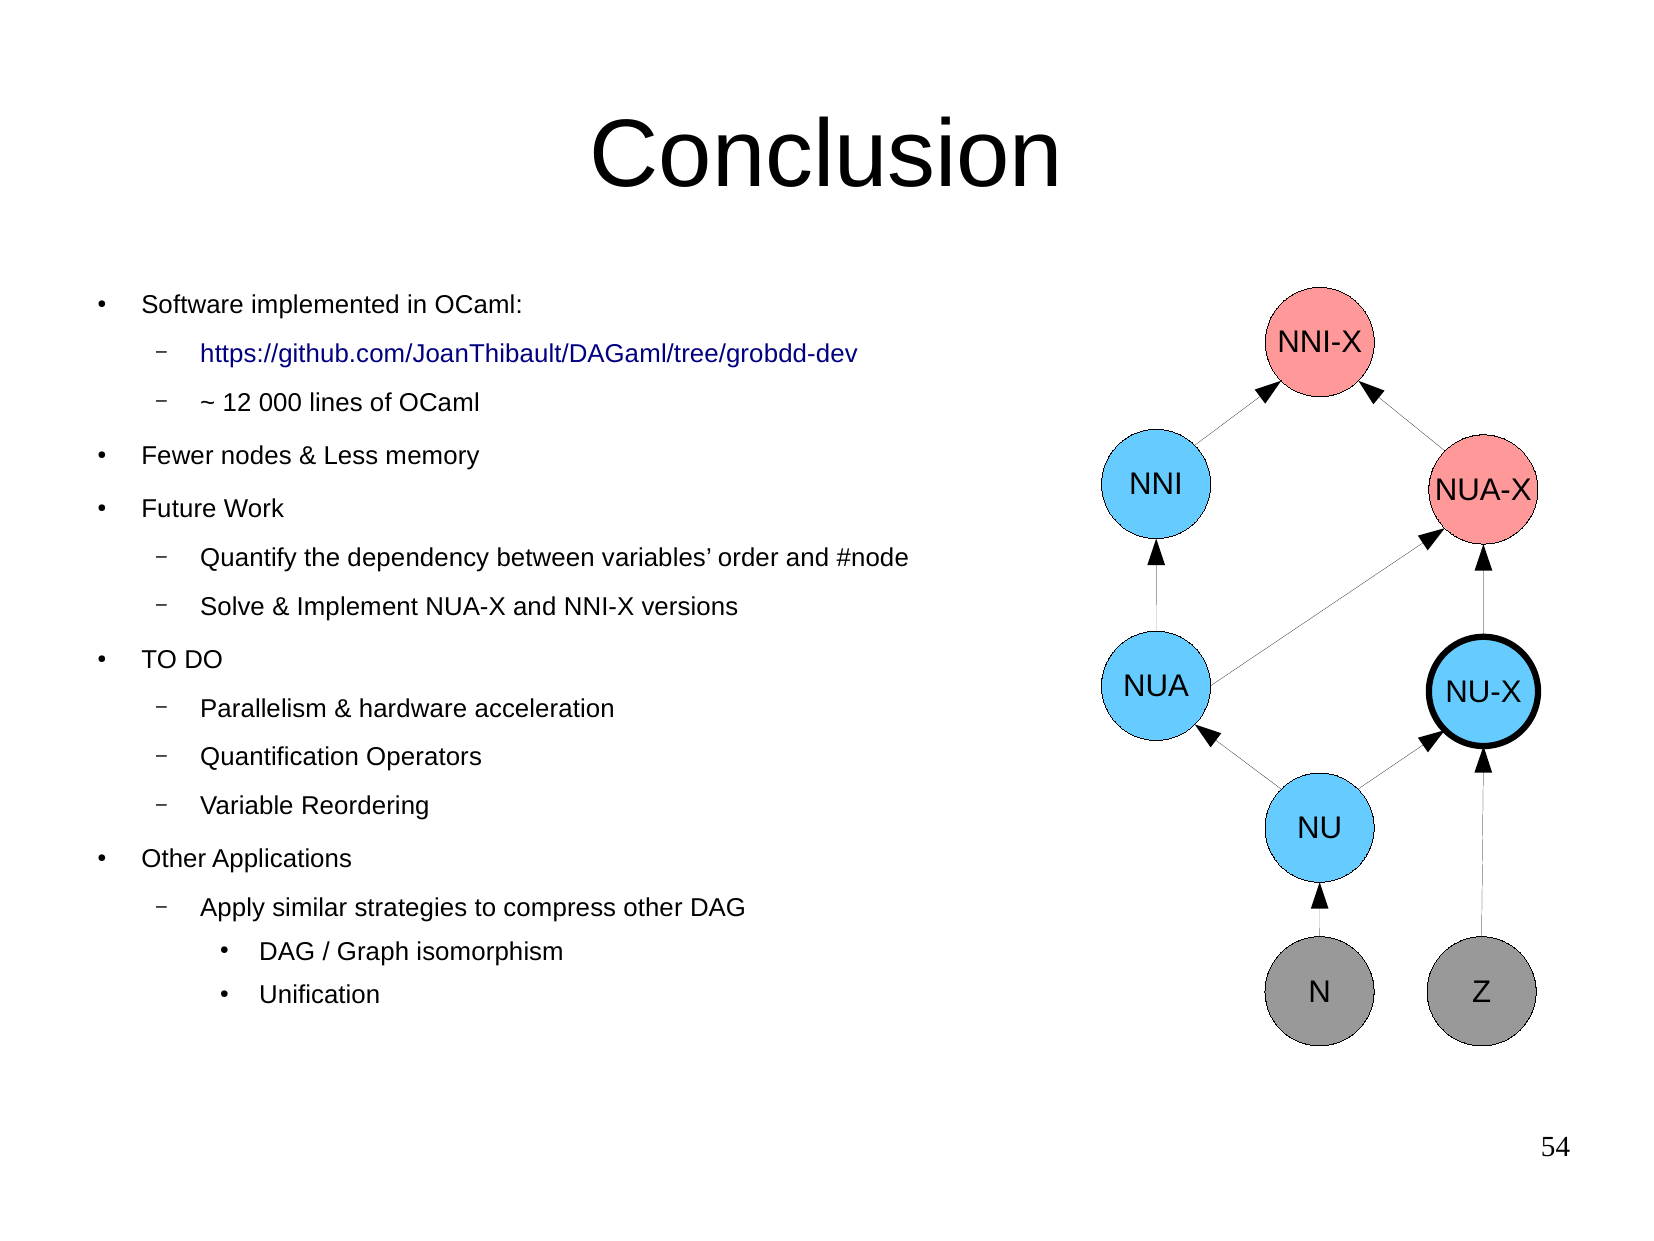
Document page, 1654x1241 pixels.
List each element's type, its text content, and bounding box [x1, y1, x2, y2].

text_box N [1268, 1010, 1371, 1046]
list Software implemented in OCaml: https://github.com/JoanThibault/DAGaml/tree/grobdd-dev ~ 12 000 lines of OCaml Fewer nodes & Less memory Future Work Quantify the dependency between variables’ order and #node Solve & Implement NUA-X and NNI-X versions TO DO Parallelism & hardware acceleration Quantification Operators Variable Reordering Other Applications Apply similar strategies to compress other DAG DAG / Graph isomorphism Unification [82, 290, 1571, 1010]
text_box Z [1430, 1010, 1533, 1046]
title Conclusion [82, 49, 1571, 257]
